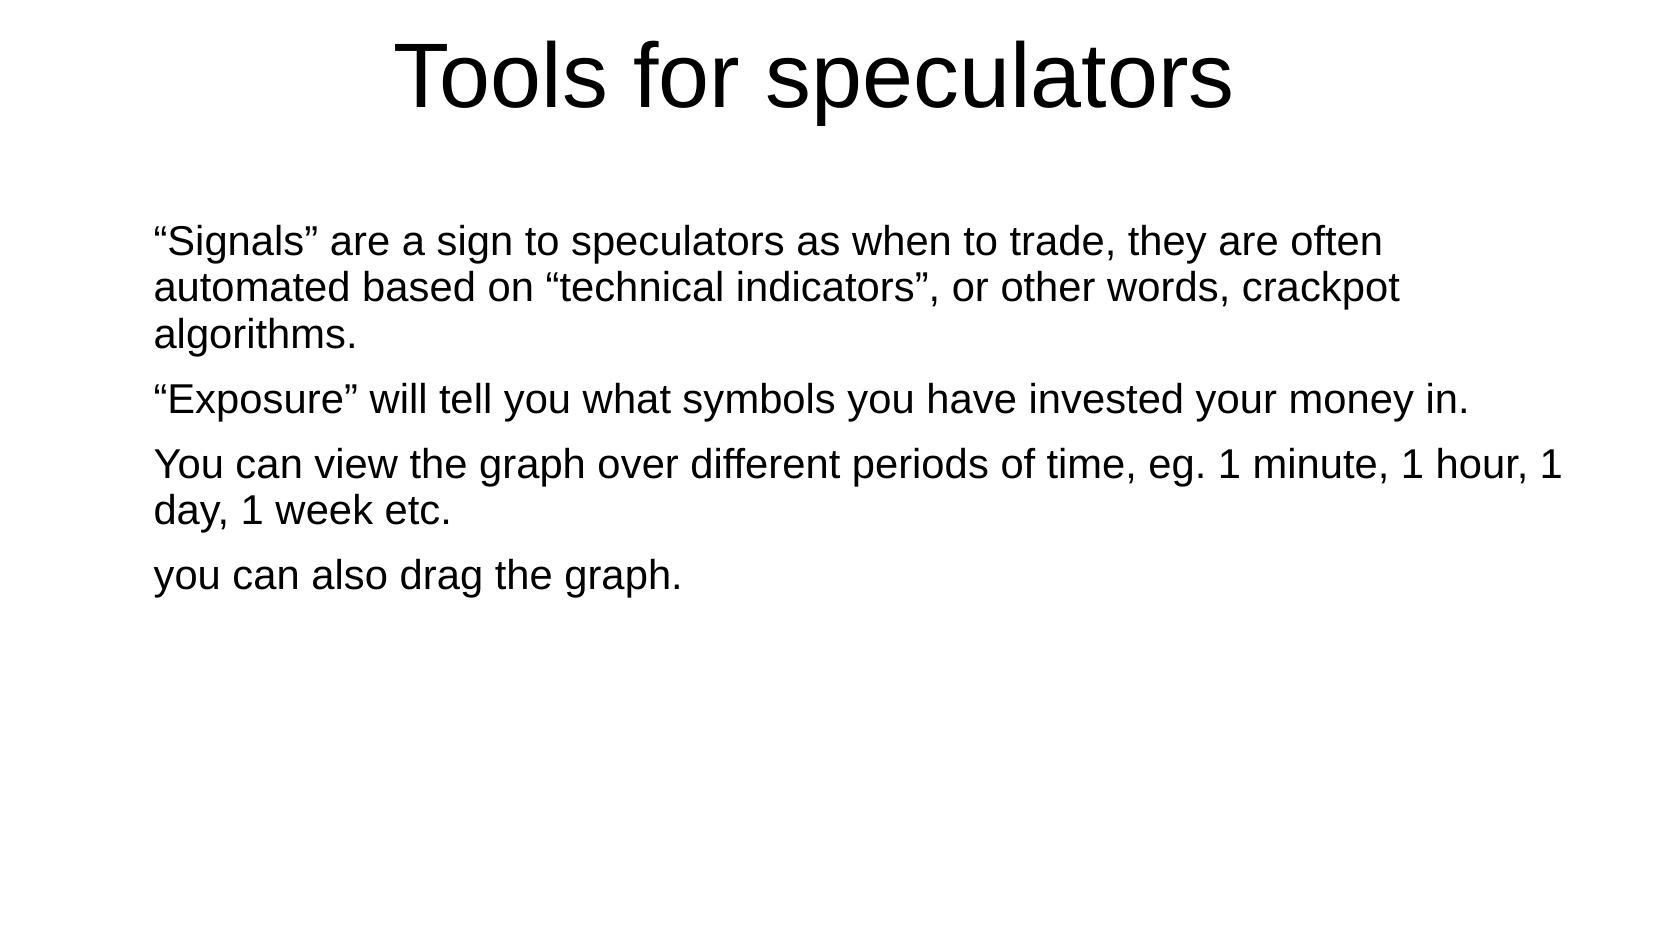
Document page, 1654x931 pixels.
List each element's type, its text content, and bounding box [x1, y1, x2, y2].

title Tools for speculators [70, 0, 1560, 154]
list “Signals” are a sign to speculators as when to trade, they are often automated based on “technical indicators”, or other words, crackpot algorithms. “Exposure” will tell you what symbols you have invested your money in. You can view the graph over different periods of time, eg. 1 minute, 1 hour, 1 day, 1 week etc. you can also drag the graph. [82, 217, 1571, 910]
